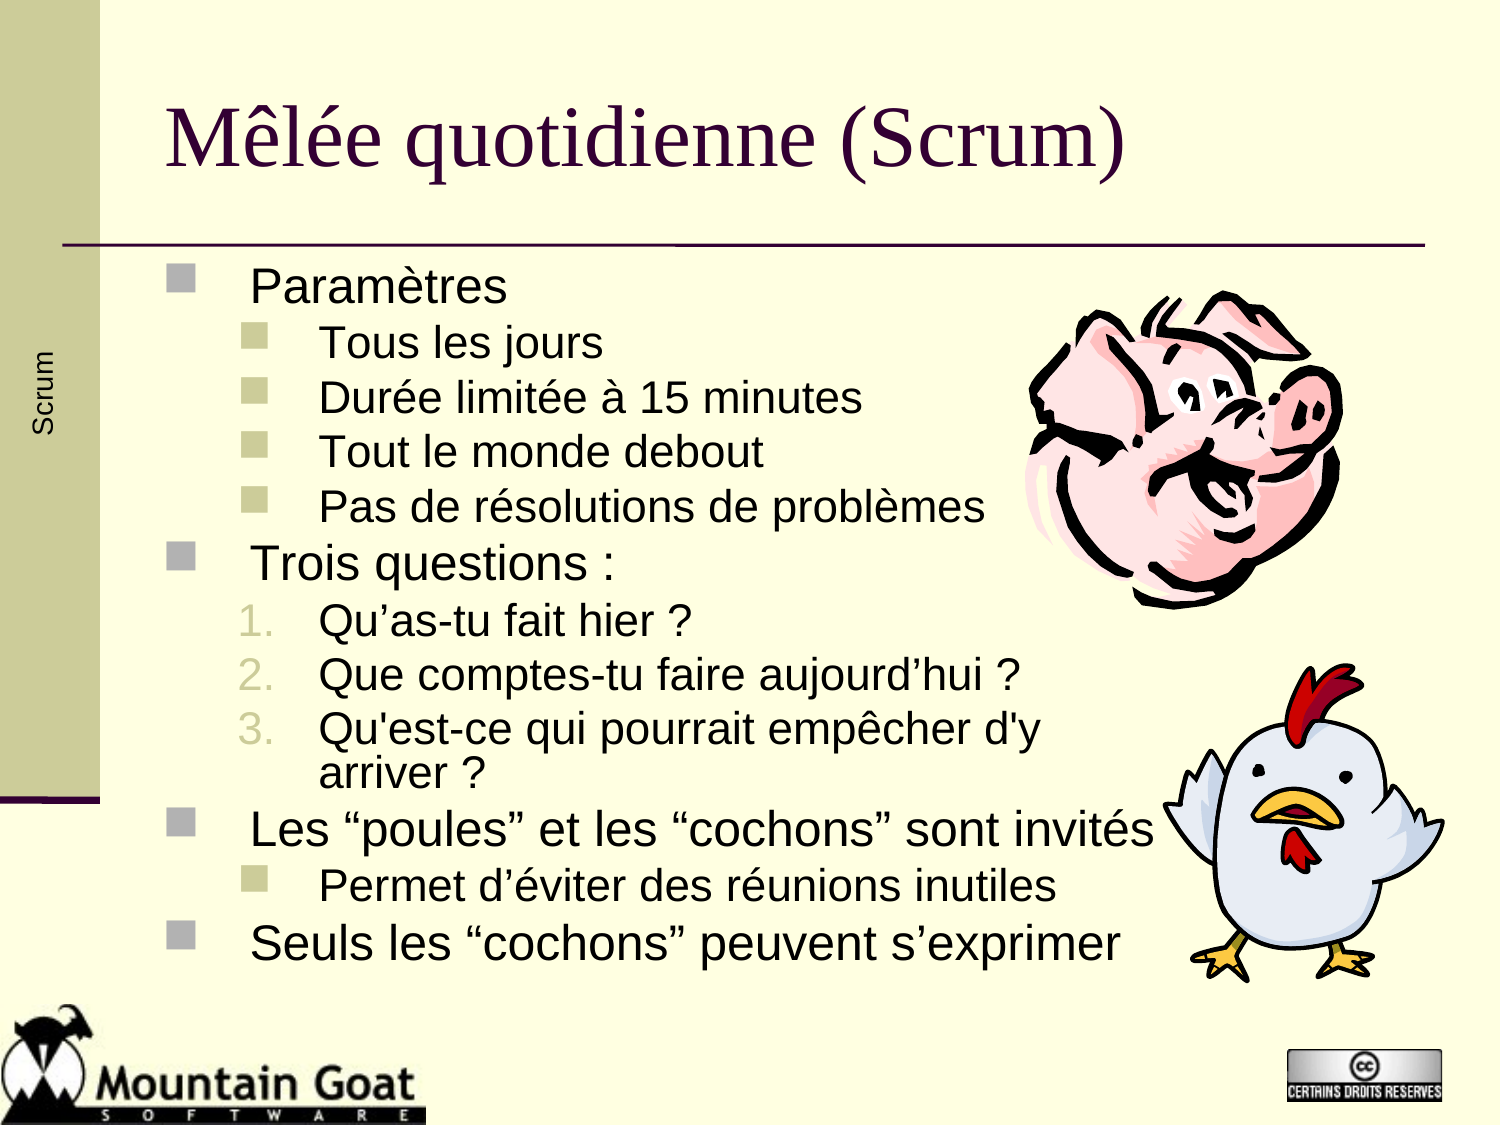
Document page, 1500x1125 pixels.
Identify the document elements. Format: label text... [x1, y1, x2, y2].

picture [1287, 1049, 1443, 1102]
picture [1025, 287, 1346, 613]
text_box Scrum [0, 0, 88, 788]
text_box Paramètres Tous les jours Durée limitée à 15 minutes Tout le monde debout Pas de résolutions de problèmes Trois questions : Qu’as-tu fait hier ? Que comptes-tu faire aujourd’hui ? Qu'est-ce qui pourrait empêcher d'y arriver ? Les “poules” et les “cochons” sont invités Permet d’éviter des réunions inutiles Seuls les “cochons” peuvent s’exprimer [147, 258, 1173, 1034]
picture [0, 1004, 426, 1125]
picture [1162, 662, 1446, 984]
title Mêlée quotidienne (Scrum) [150, 81, 1426, 197]
